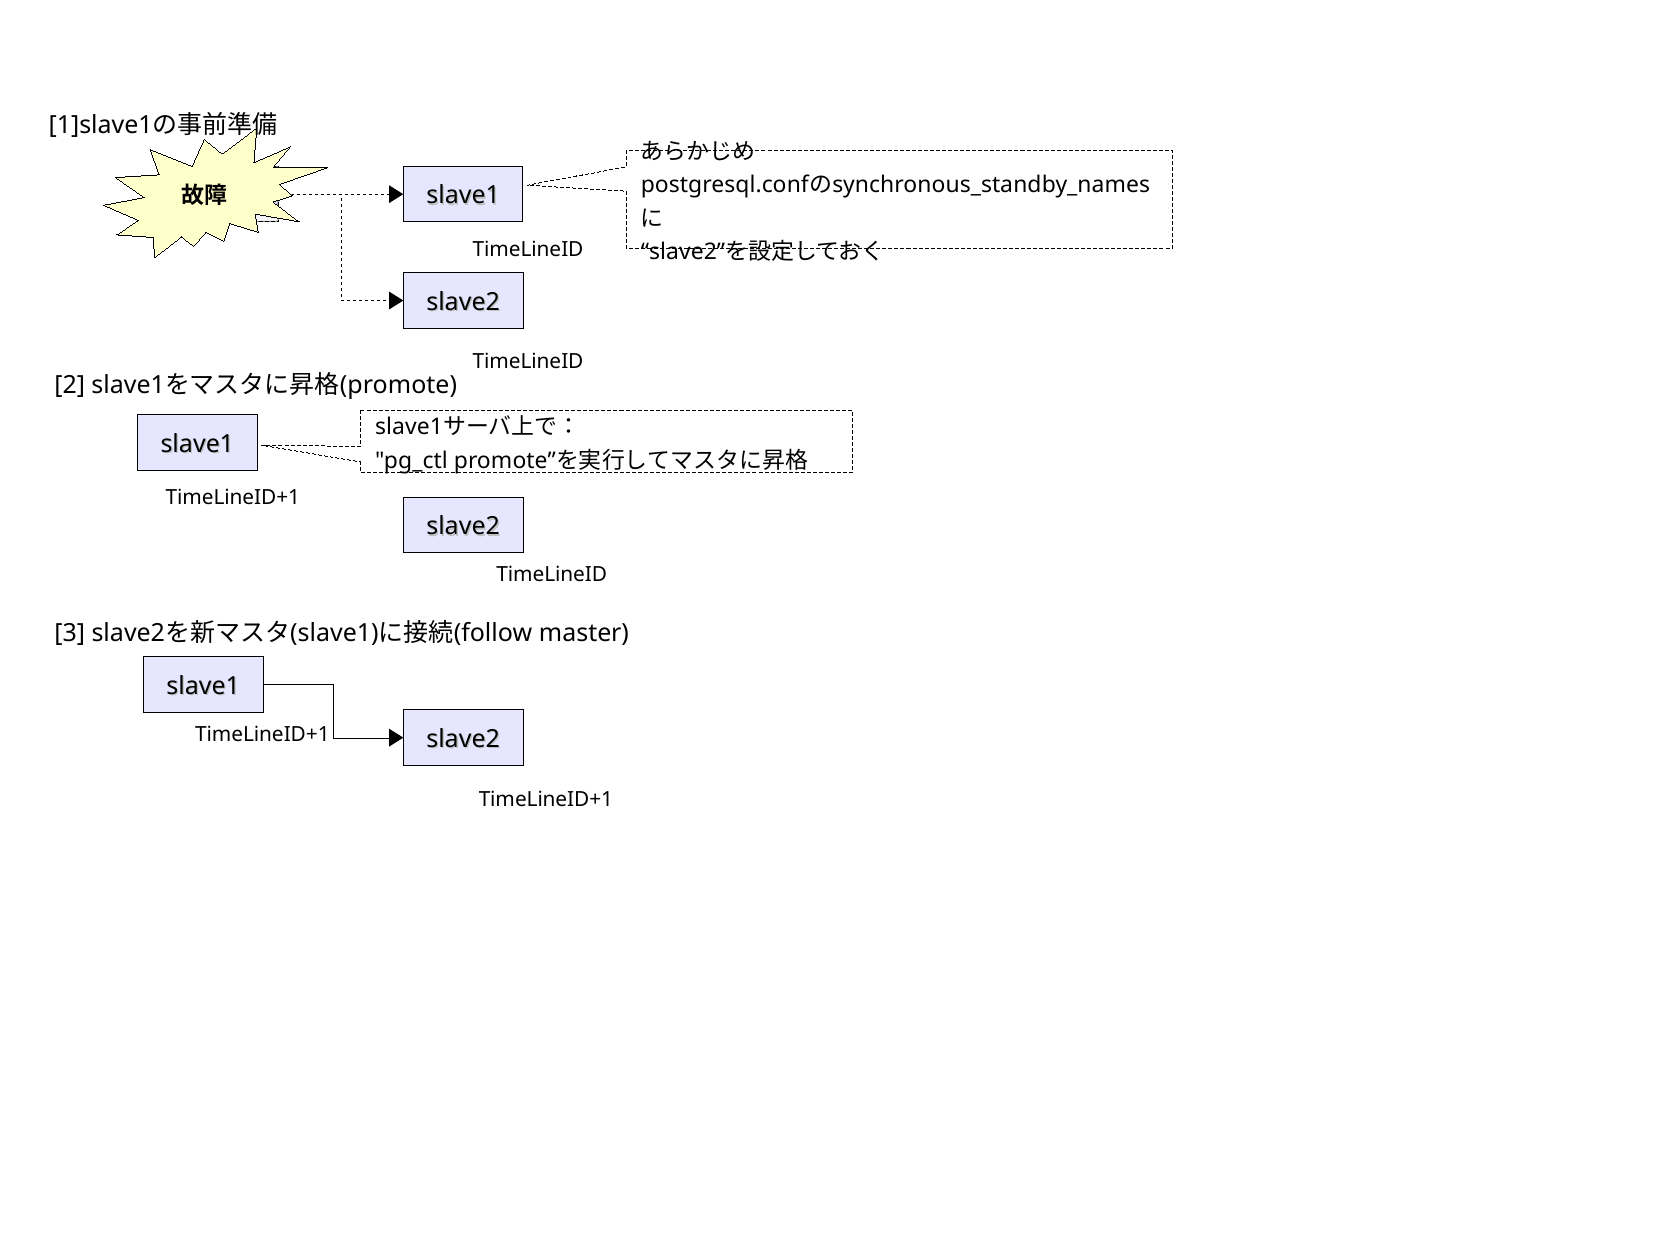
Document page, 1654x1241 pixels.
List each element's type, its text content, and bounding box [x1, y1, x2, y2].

text_box TimeLineID [458, 226, 595, 270]
text_box slave2 [403, 497, 524, 553]
text_box master [256, 215, 279, 222]
text_box slave1サーバ上で： "pg_ctl promote”を実行してマスタに昇格 [261, 410, 853, 473]
text_box slave1 [403, 166, 523, 222]
text_box TimeLineID+1 [180, 711, 341, 755]
text_box slave1 [137, 414, 258, 471]
text_box slave2 [403, 272, 524, 329]
text_box [2] slave1をマスタに昇格(promote) [39, 357, 477, 406]
text_box slave2 [403, 709, 524, 766]
text_box TimeLineID [481, 551, 618, 595]
text_box 故障 [103, 146, 328, 258]
text_box TimeLineID [458, 339, 595, 382]
text_box [1]slave1の事前準備 [33, 97, 299, 146]
text_box [3] slave2を新マスタ(slave1)に接続(follow master) [39, 605, 674, 654]
text_box slave1 [143, 656, 264, 713]
text_box TimeLineID+1 [463, 776, 624, 820]
text_box あらかじめ postgresql.confのsynchronous_standby_namesに “slave2”を設定しておく [527, 150, 1173, 249]
text_box TimeLineID+1 [150, 475, 311, 518]
